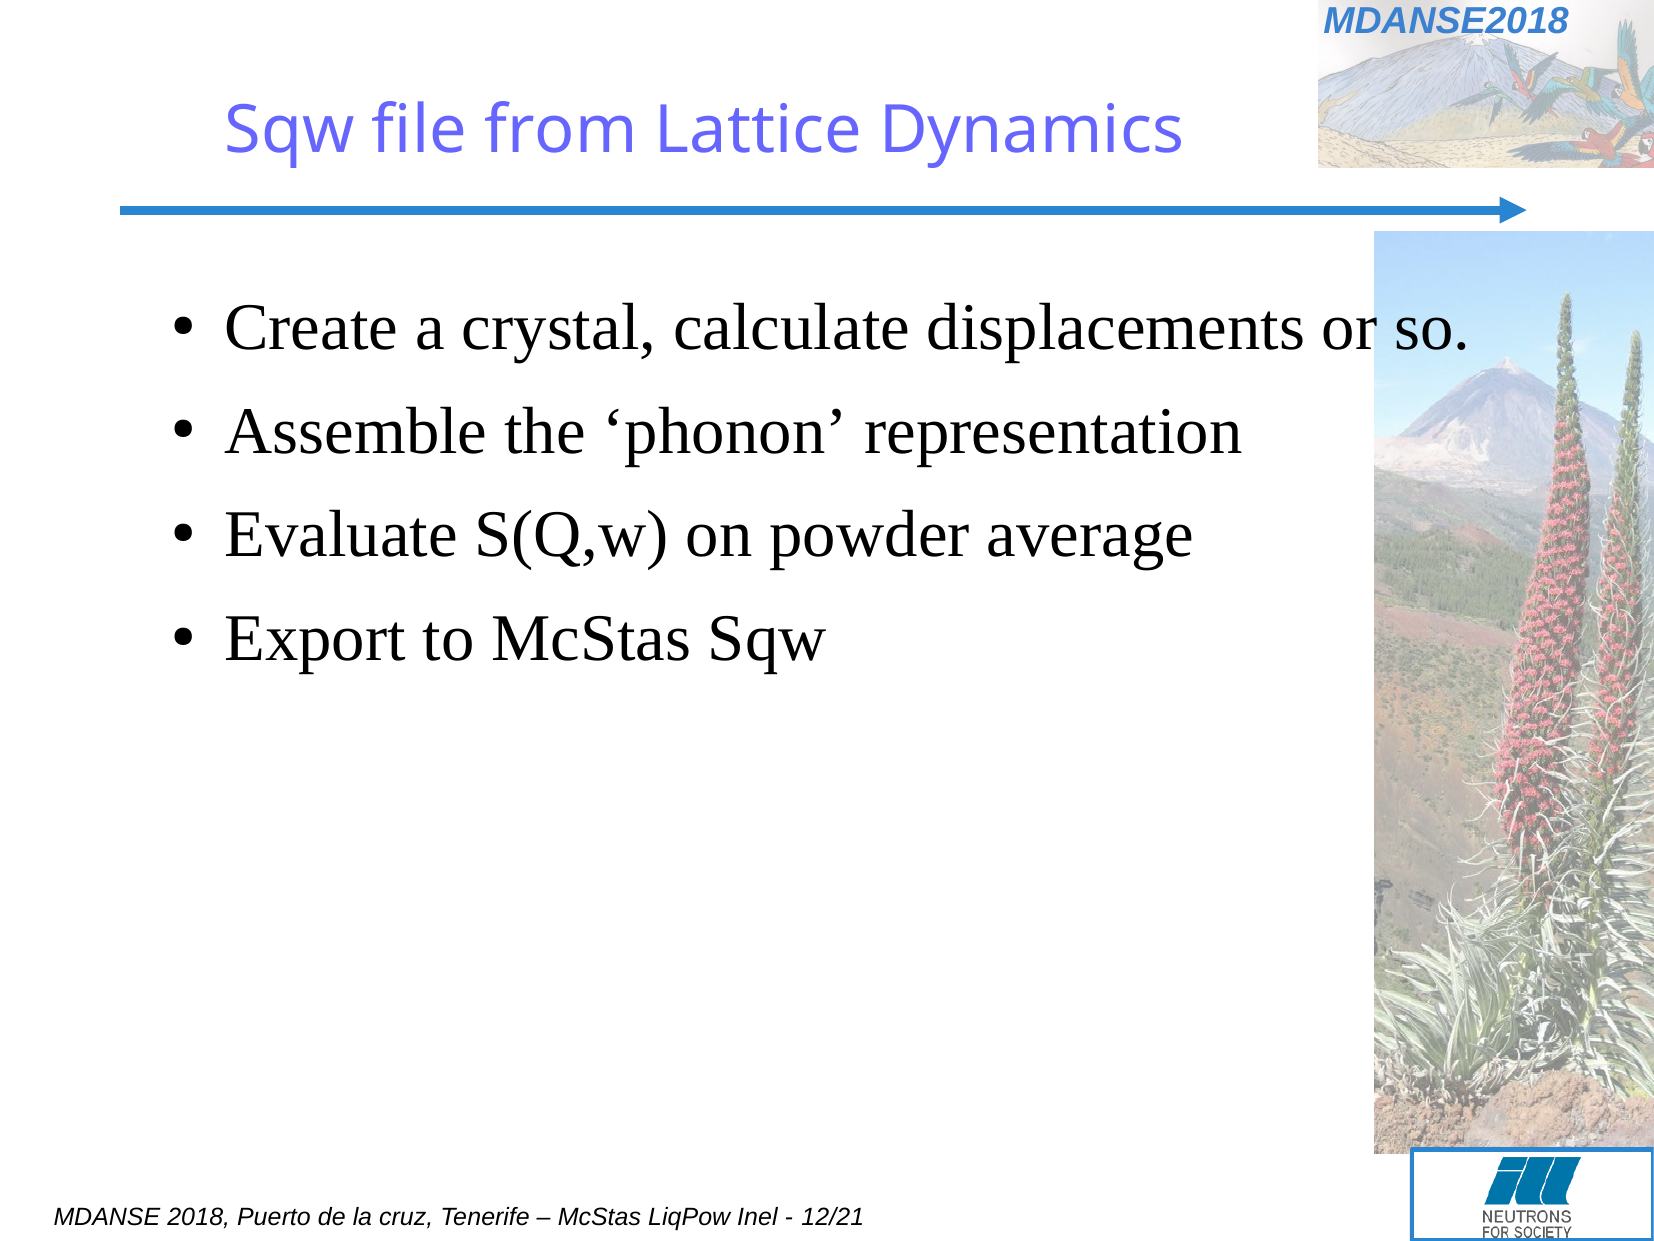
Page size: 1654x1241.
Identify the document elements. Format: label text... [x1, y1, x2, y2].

list Create a crystal, calculate displacements or so. Assemble the ‘phonon’ representation Evaluate S(Q,w) on powder average Export to McStas Sqw [82, 290, 1571, 1010]
title Sqw file from Lattice Dynamics [82, 49, 1328, 203]
picture [1479, 1153, 1583, 1241]
